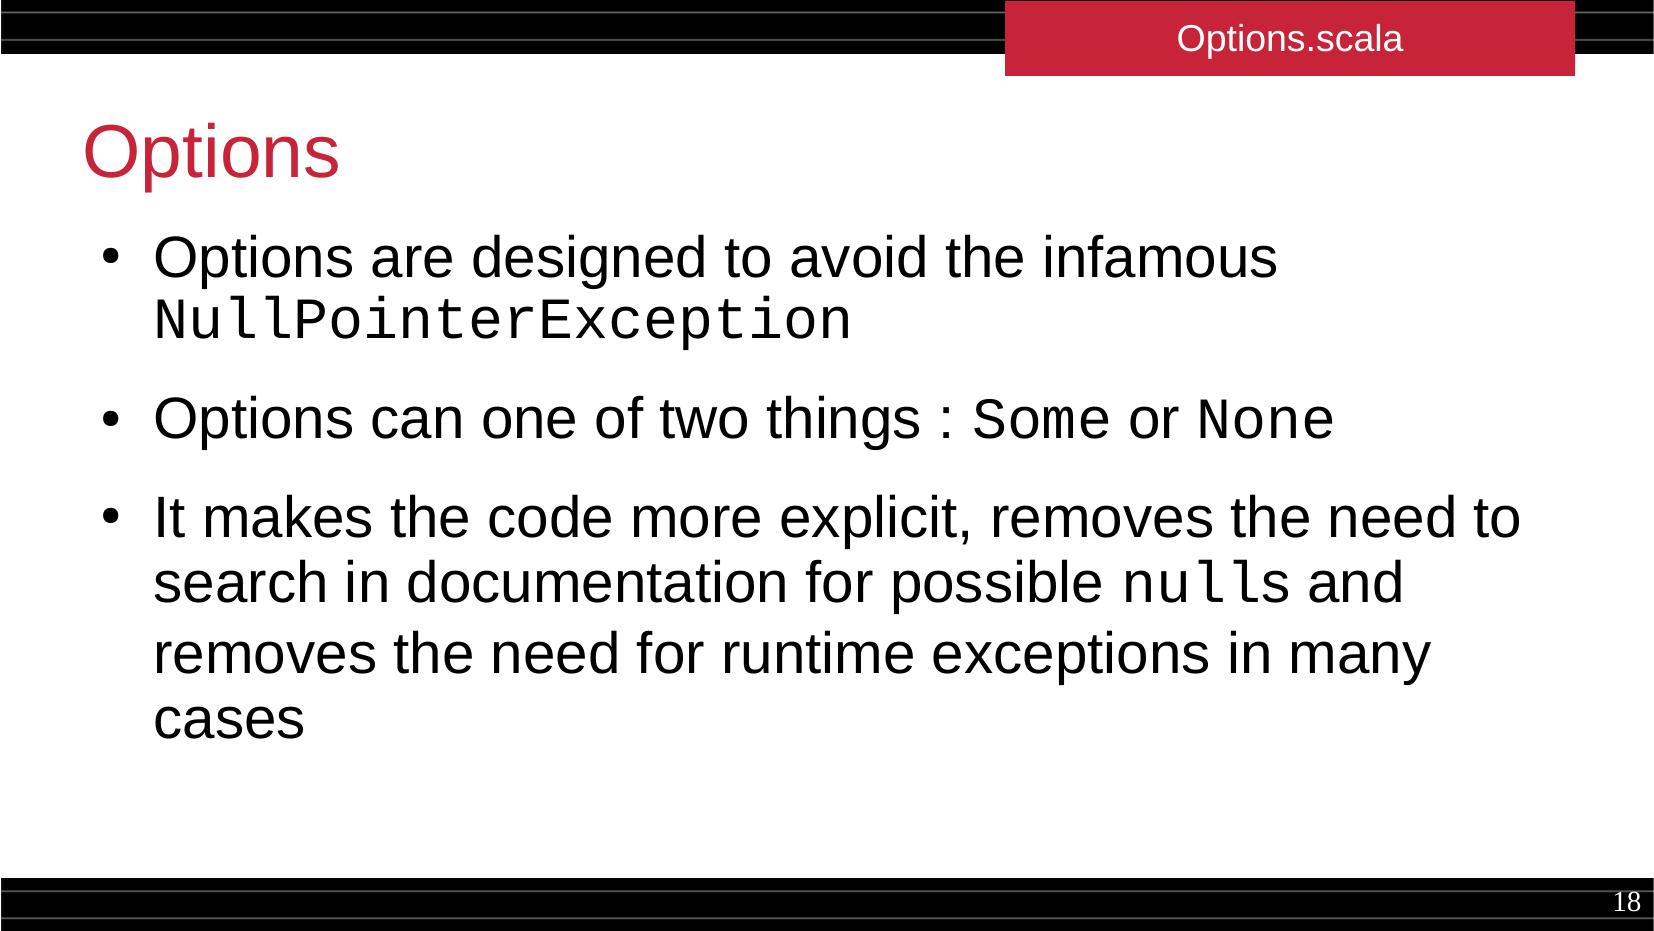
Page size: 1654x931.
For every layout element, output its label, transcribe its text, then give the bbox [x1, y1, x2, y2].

picture [1, 0, 1005, 54]
title Options [82, 92, 1571, 211]
picture [1, 878, 1654, 931]
picture [1576, 0, 1654, 54]
list Options are designed to avoid the infamous NullPointerException Options can one of two things : Some or None It makes the code more explicit, removes the need to search in documentation for possible nulls and removes the need for runtime exceptions in many cases [82, 225, 1571, 856]
text_box Options.scala [1005, 0, 1576, 76]
